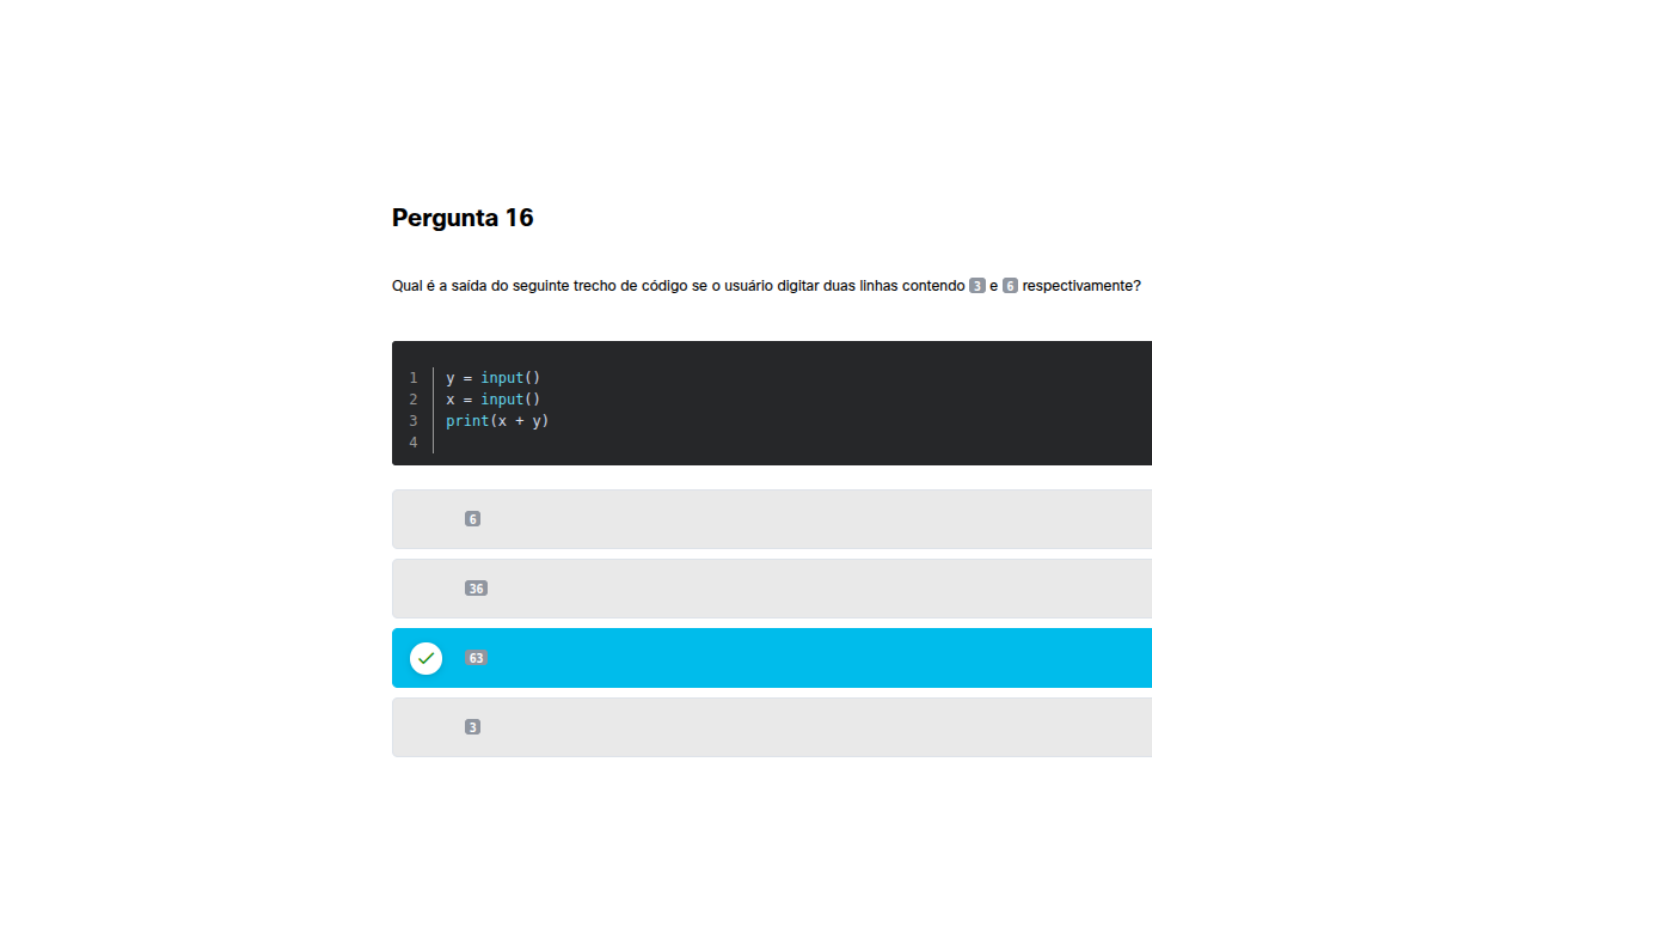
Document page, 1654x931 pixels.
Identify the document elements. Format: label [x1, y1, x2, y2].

picture [410, 643, 442, 674]
picture [465, 650, 487, 665]
picture [379, 188, 1152, 798]
